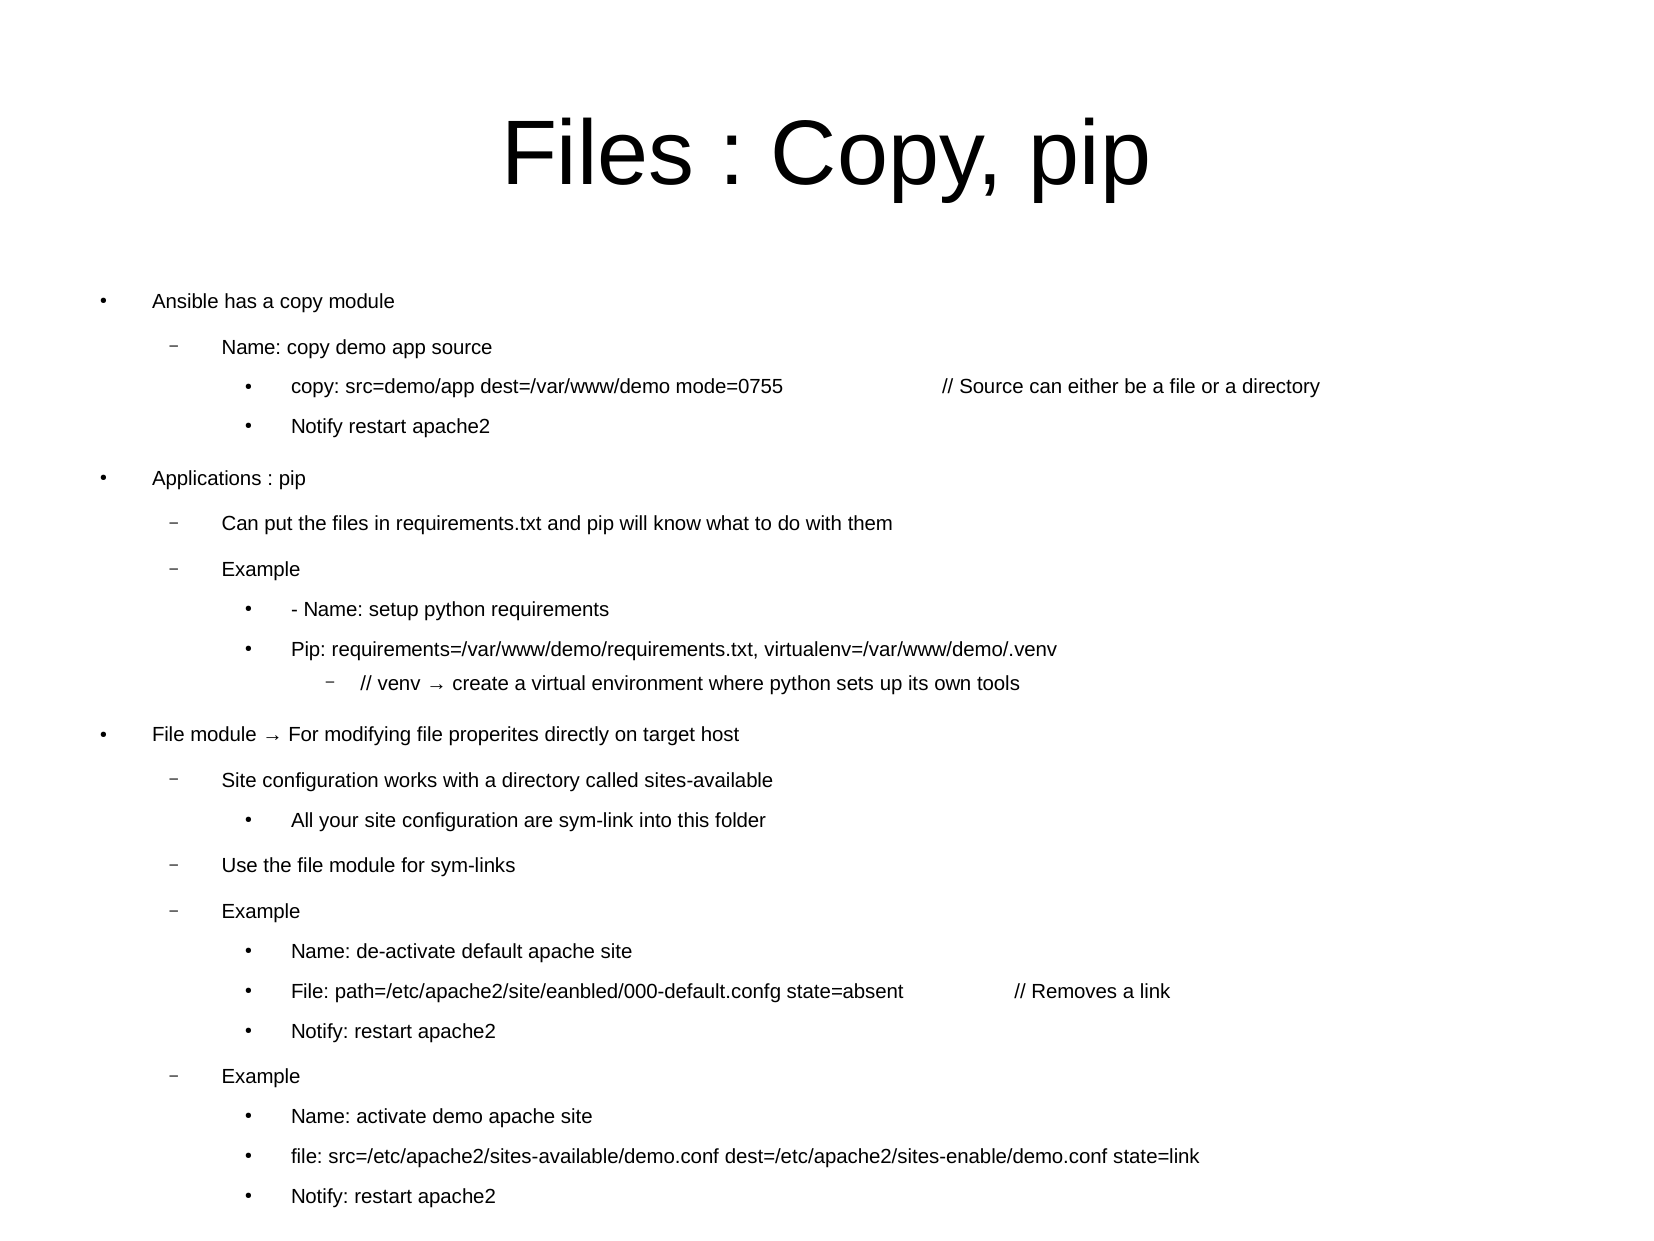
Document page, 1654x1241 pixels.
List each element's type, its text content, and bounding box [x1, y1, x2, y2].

title Files : Copy, pip [82, 49, 1571, 257]
list Ansible has a copy module Name: copy demo app source copy: src=demo/app dest=/var/www/demo mode=0755 // Source can either be a file or a directory Notify restart apache2 Applications : pip Can put the files in requirements.txt and pip will know what to do with them Example - Name: setup python requirements Pip: requirements=/var/www/demo/requirements.txt, virtualenv=/var/www/demo/.venv // venv → create a virtual environment where python sets up its own tools File module → For modifying file properites directly on target host Site configuration works with a directory called sites-available All your site configuration are sym-link into this folder Use the file module for sym-links Example Name: de-activate default apache site File: path=/etc/apache2/site/eanbled/000-default.confg state=absent // Removes a link Notify: restart apache2 Example Name: activate demo apache site file: src=/etc/apache2/sites-available/demo.conf dest=/etc/apache2/sites-enable/demo.conf state=link Notify: restart apache2 [82, 290, 1571, 1217]
